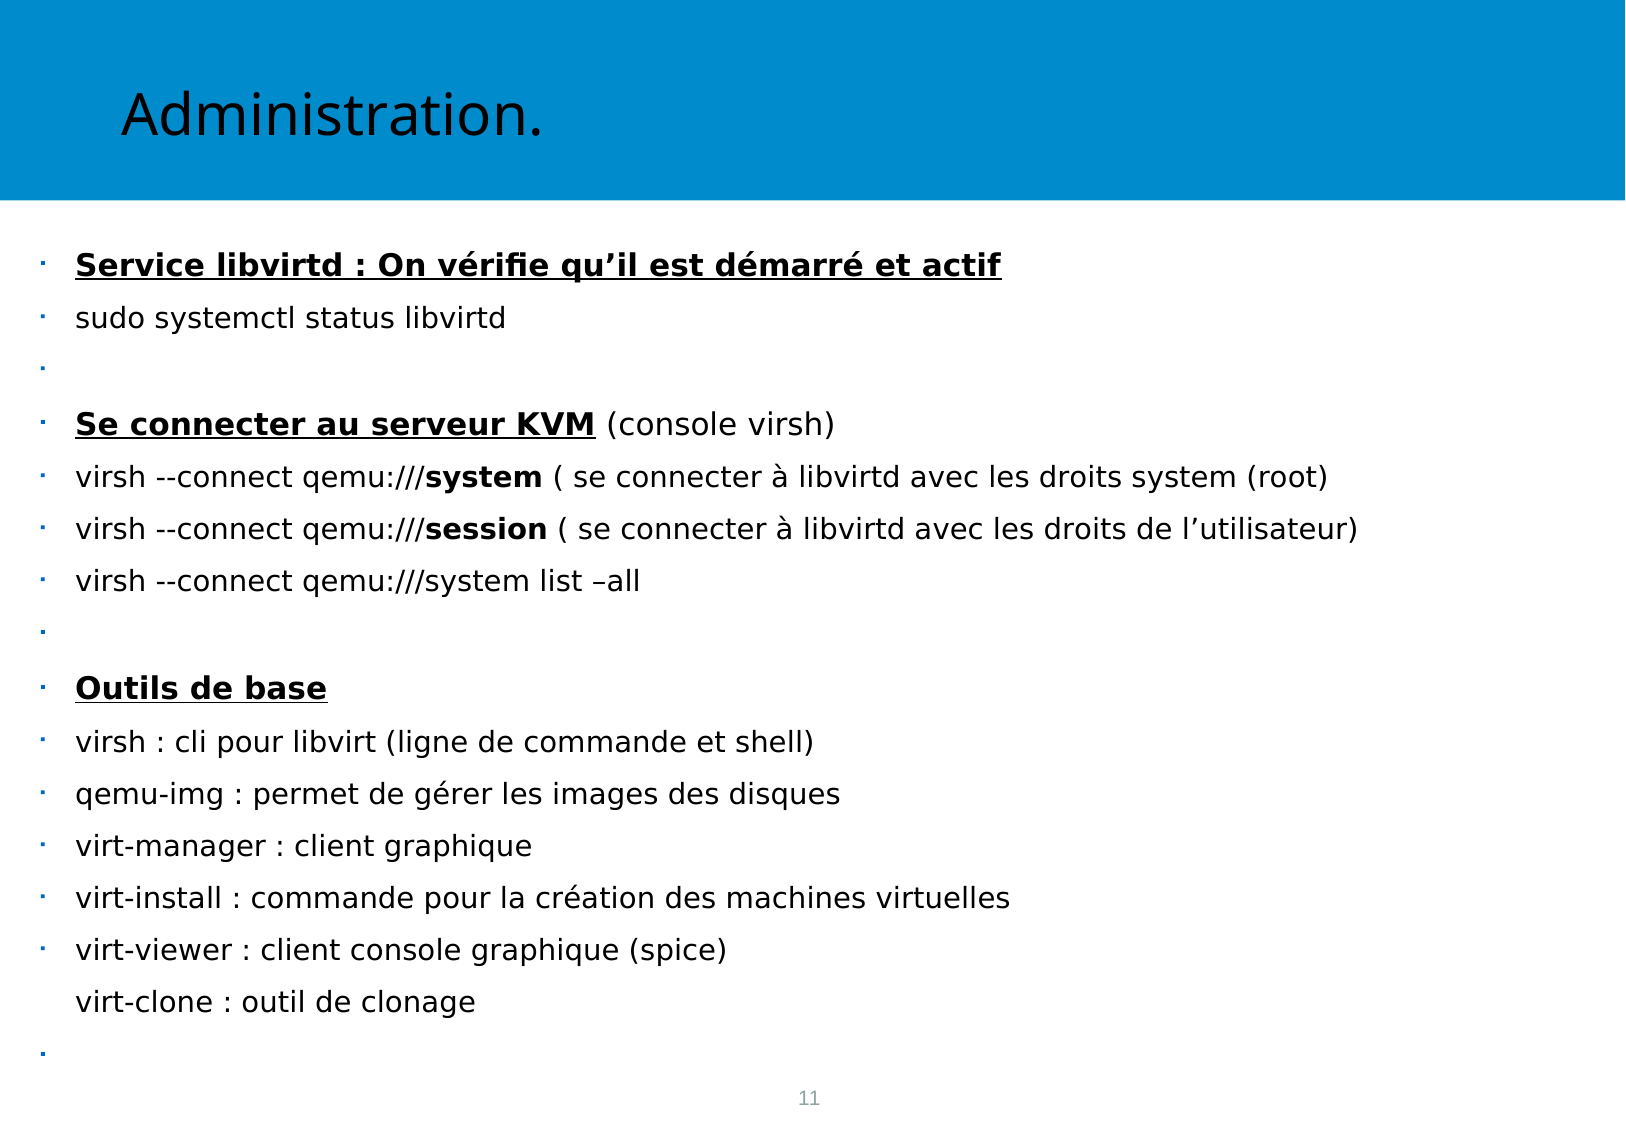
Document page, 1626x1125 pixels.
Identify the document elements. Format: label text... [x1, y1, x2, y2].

list Service libvirtd : On vérifie qu’il est démarré et actif sudo systemctl status libvirtd Se connecter au serveur KVM (console virsh) virsh --connect qemu:///system ( se connecter à libvirtd avec les droits system (root) virsh --connect qemu:///session ( se connecter à libvirtd avec les droits de l’utilisateur) virsh --connect qemu:///system list –all Outils de base virsh : cli pour libvirt (ligne de commande et shell) qemu-img : permet de gérer les images des disques virt-manager : client graphique virt-install : commande pour la création des machines virtuelles virt-viewer : client console graphique (spice) virt-clone : outil de clonage [37, 247, 1576, 1088]
title Administration. [121, 37, 1573, 188]
